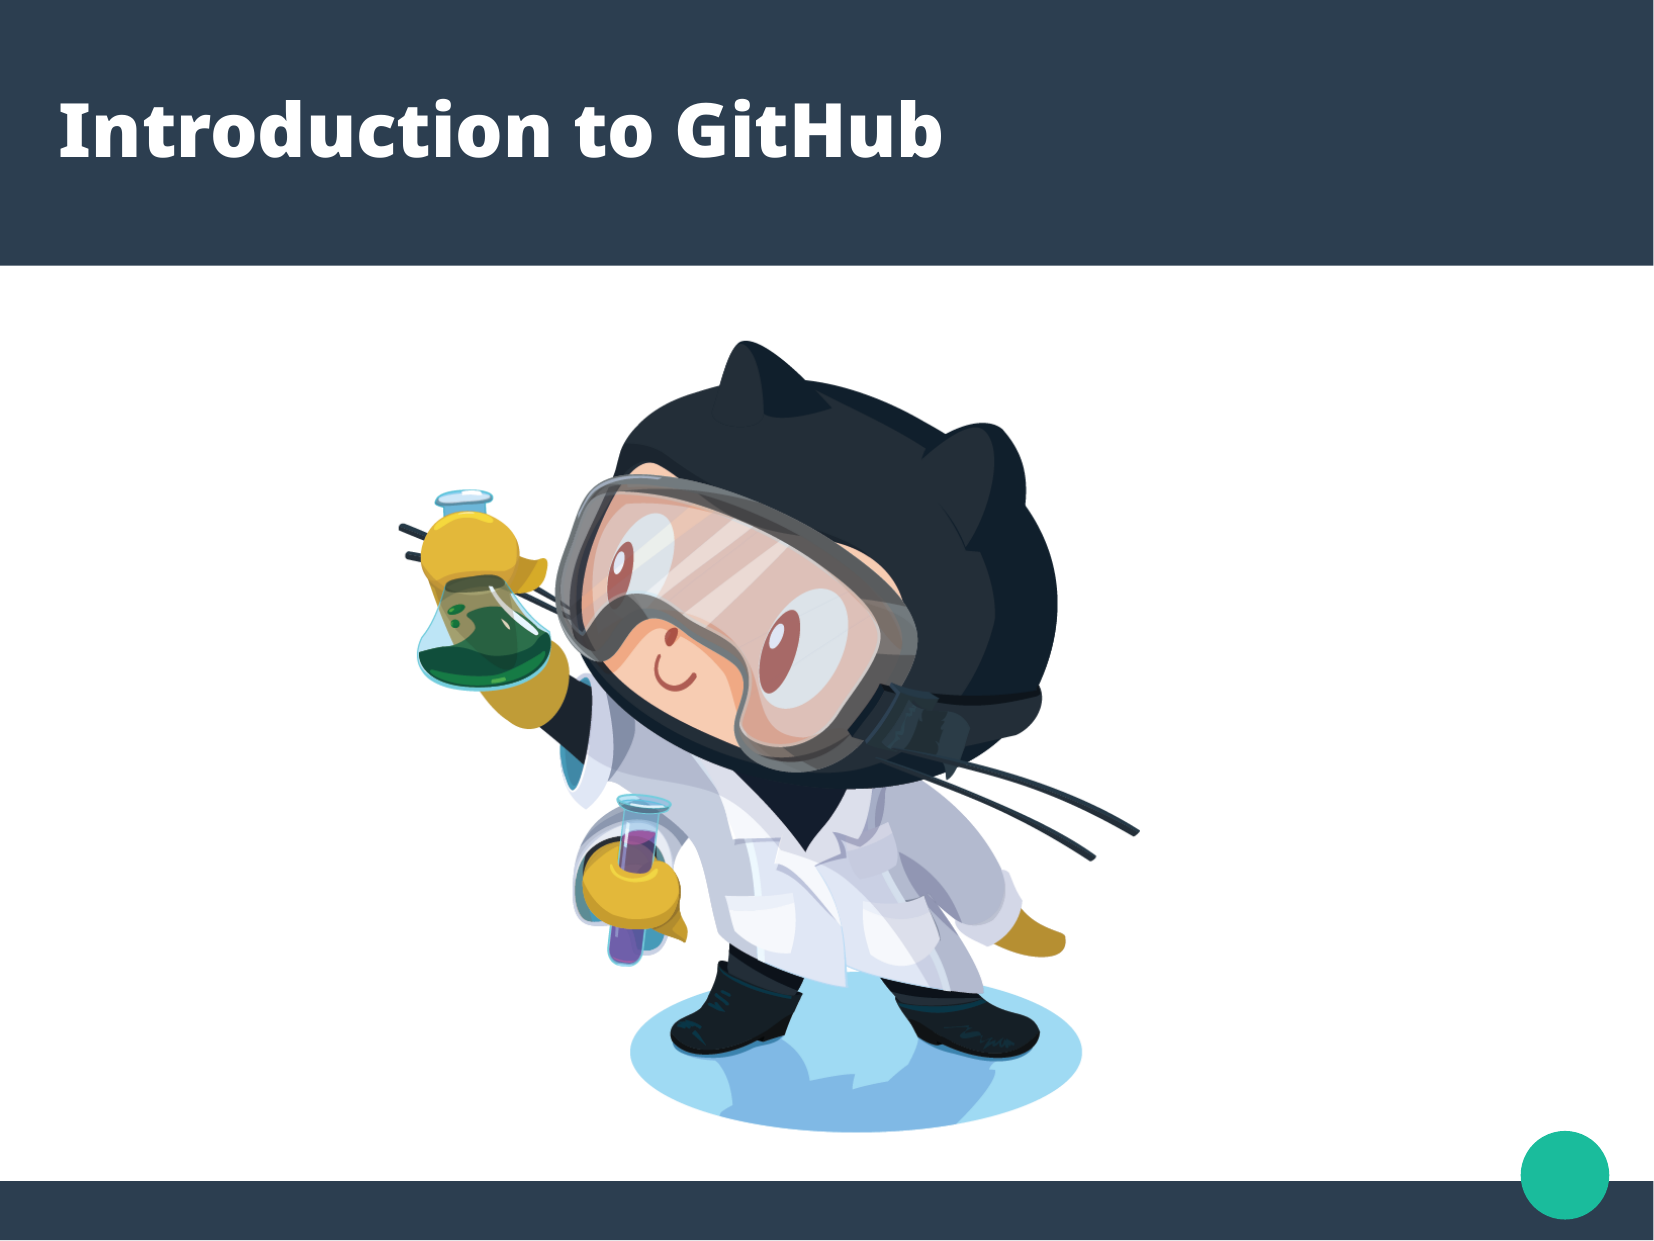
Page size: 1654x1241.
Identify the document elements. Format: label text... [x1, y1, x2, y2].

picture [335, 271, 1241, 1177]
title Introduction to GitHub [59, 49, 1595, 207]
